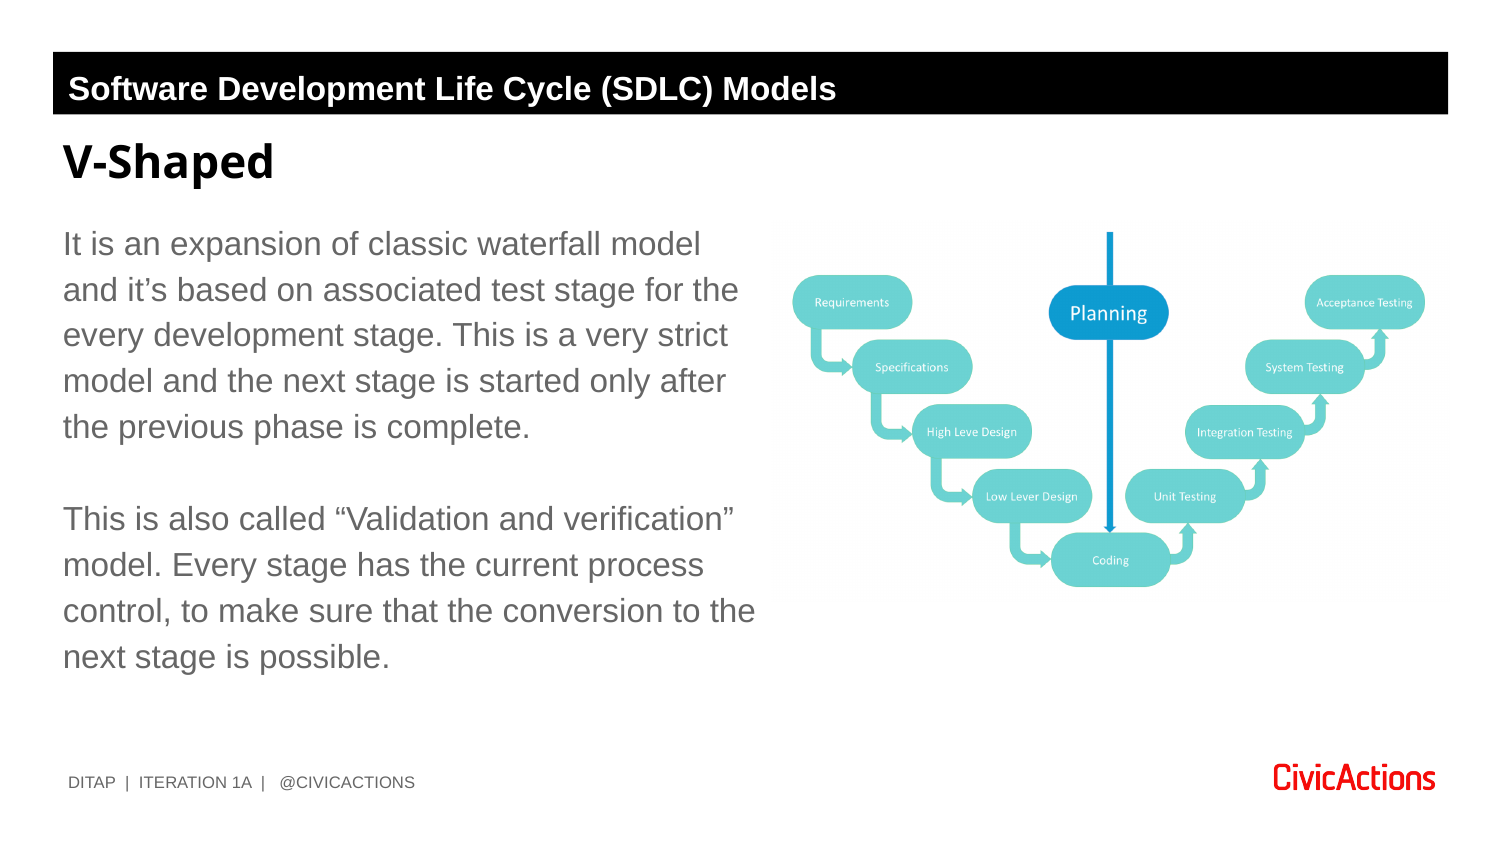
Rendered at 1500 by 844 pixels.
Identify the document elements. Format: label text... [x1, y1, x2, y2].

title Software Development Life Cycle (SDLC) Models [53, 51, 1449, 115]
picture [771, 220, 1450, 603]
list V-Shaped [53, 123, 304, 206]
picture [1271, 758, 1438, 795]
list It is an expansion of classic waterfall model and it’s based on associated test stage for the every development stage. This is a very strict model and the next stage is started only after the previous phase is complete. This is also called “Validation and verification” model. Every stage has the current process control, to make sure that the conversion to the next stage is possible. [53, 206, 772, 763]
